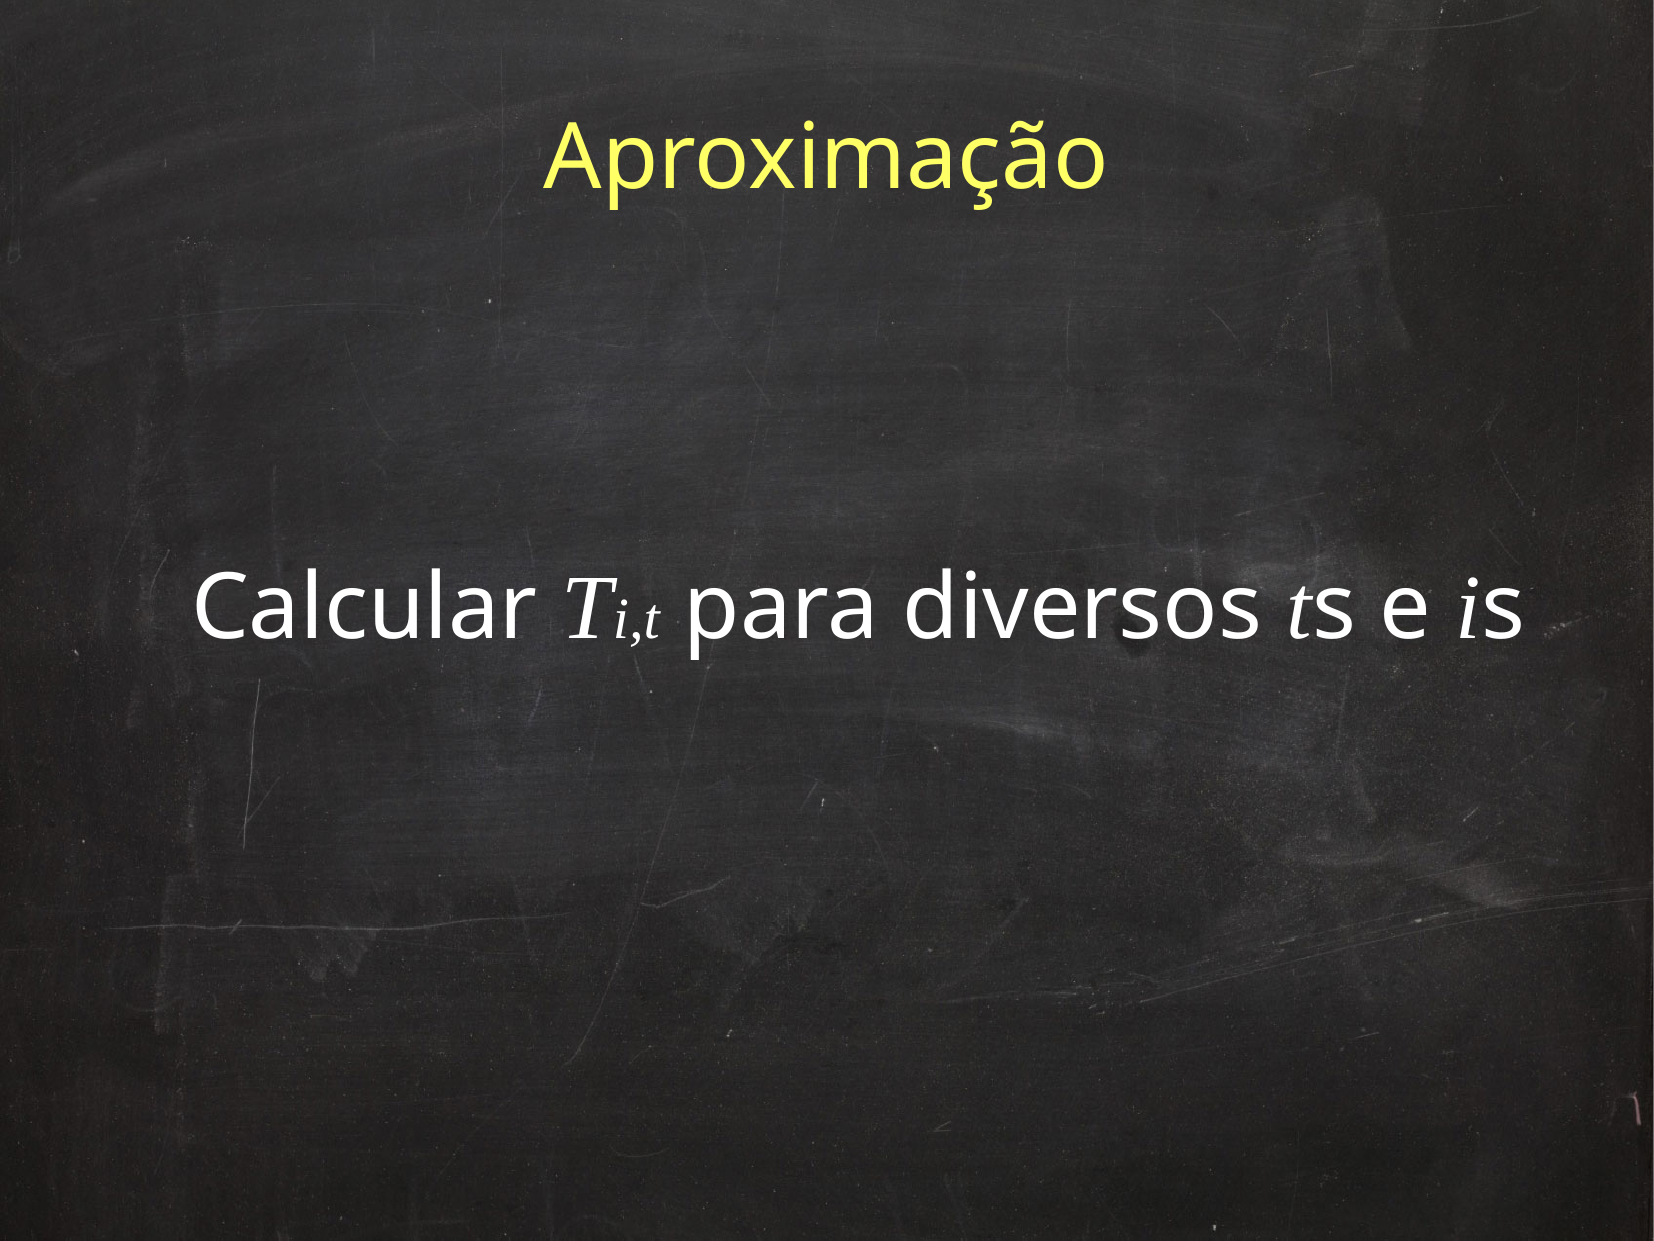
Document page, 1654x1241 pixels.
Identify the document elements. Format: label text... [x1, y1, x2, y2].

title Aproximação [82, 56, 1571, 250]
picture [0, 0, 1654, 1241]
list Calcular Ti,t para diversos ts e is [75, 540, 1564, 700]
